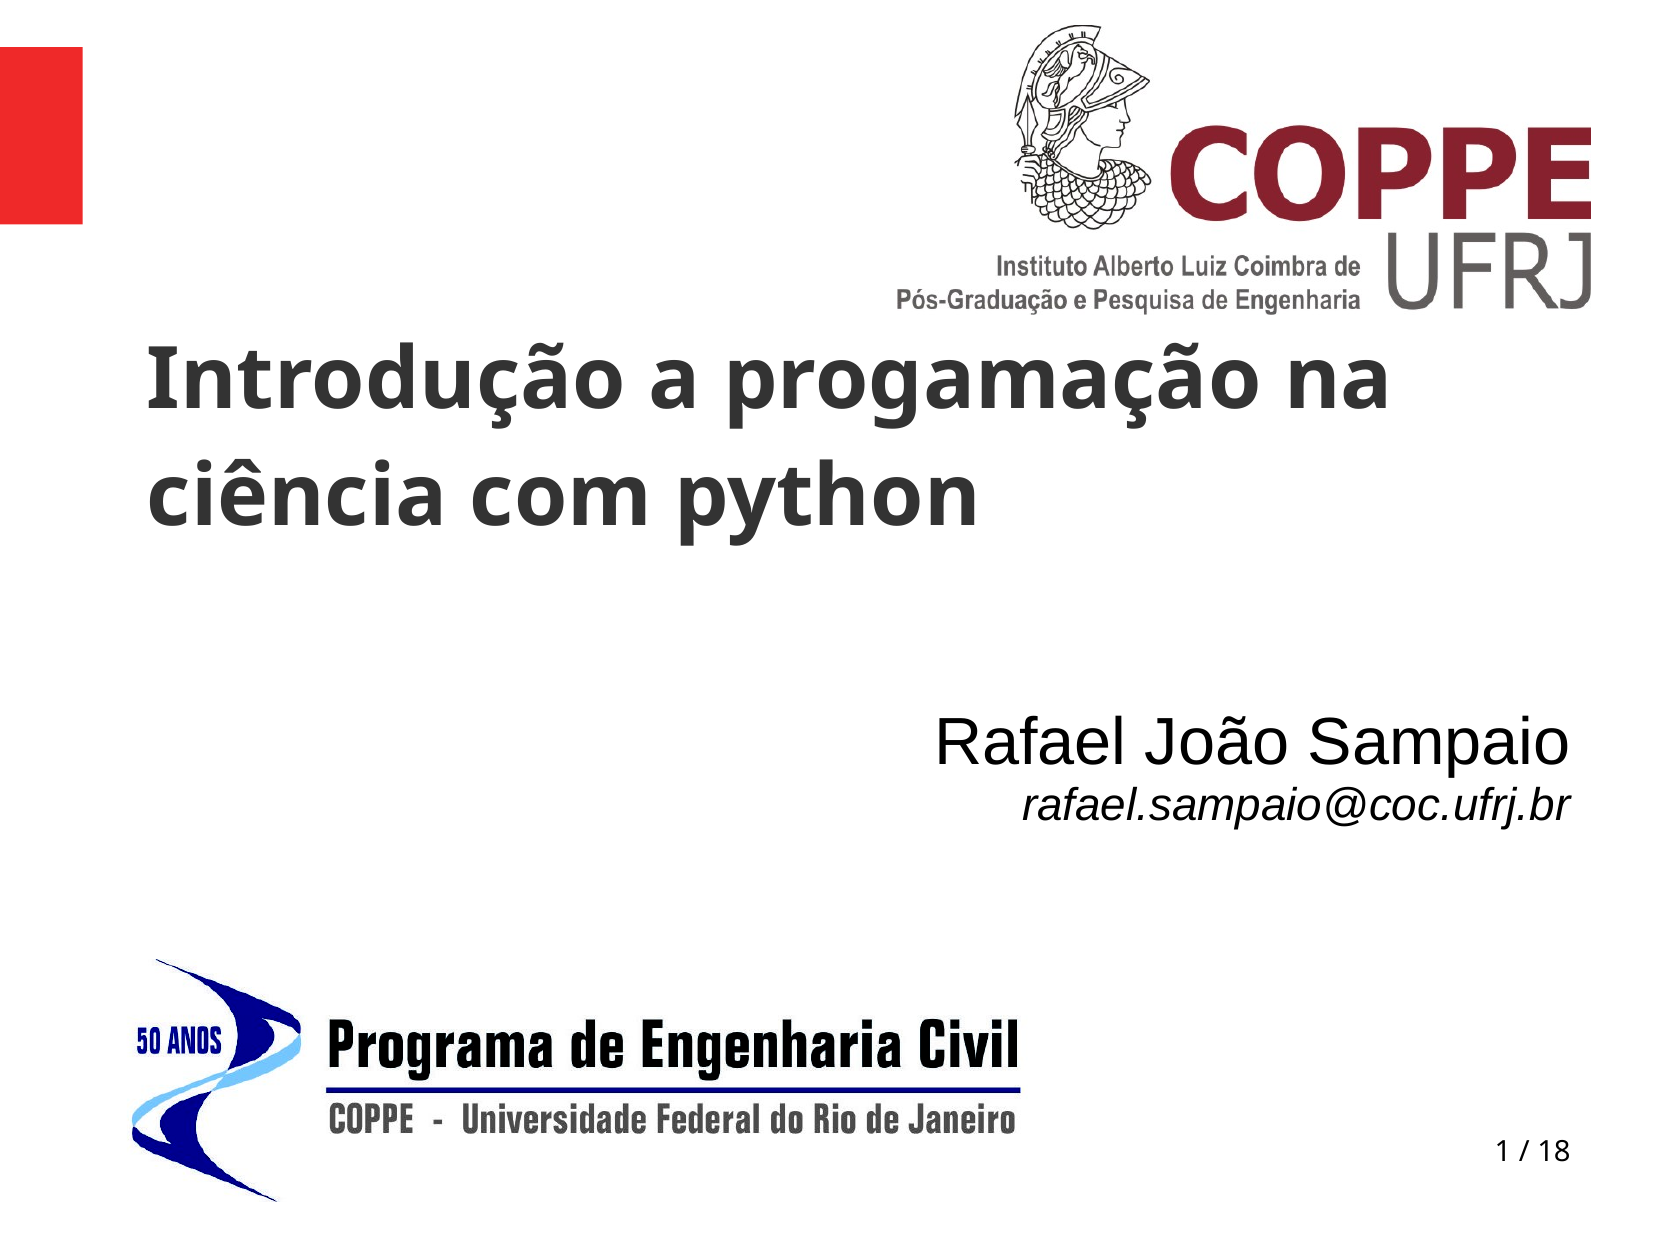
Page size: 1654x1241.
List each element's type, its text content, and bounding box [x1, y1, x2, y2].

title Introdução a progamação na ciência com python [146, 330, 1636, 538]
subtitle Rafael João Sampaio rafael.sampaio@coc.ufrj.br [315, 525, 1571, 1010]
picture [897, 25, 1591, 316]
picture [30, 959, 1124, 1202]
